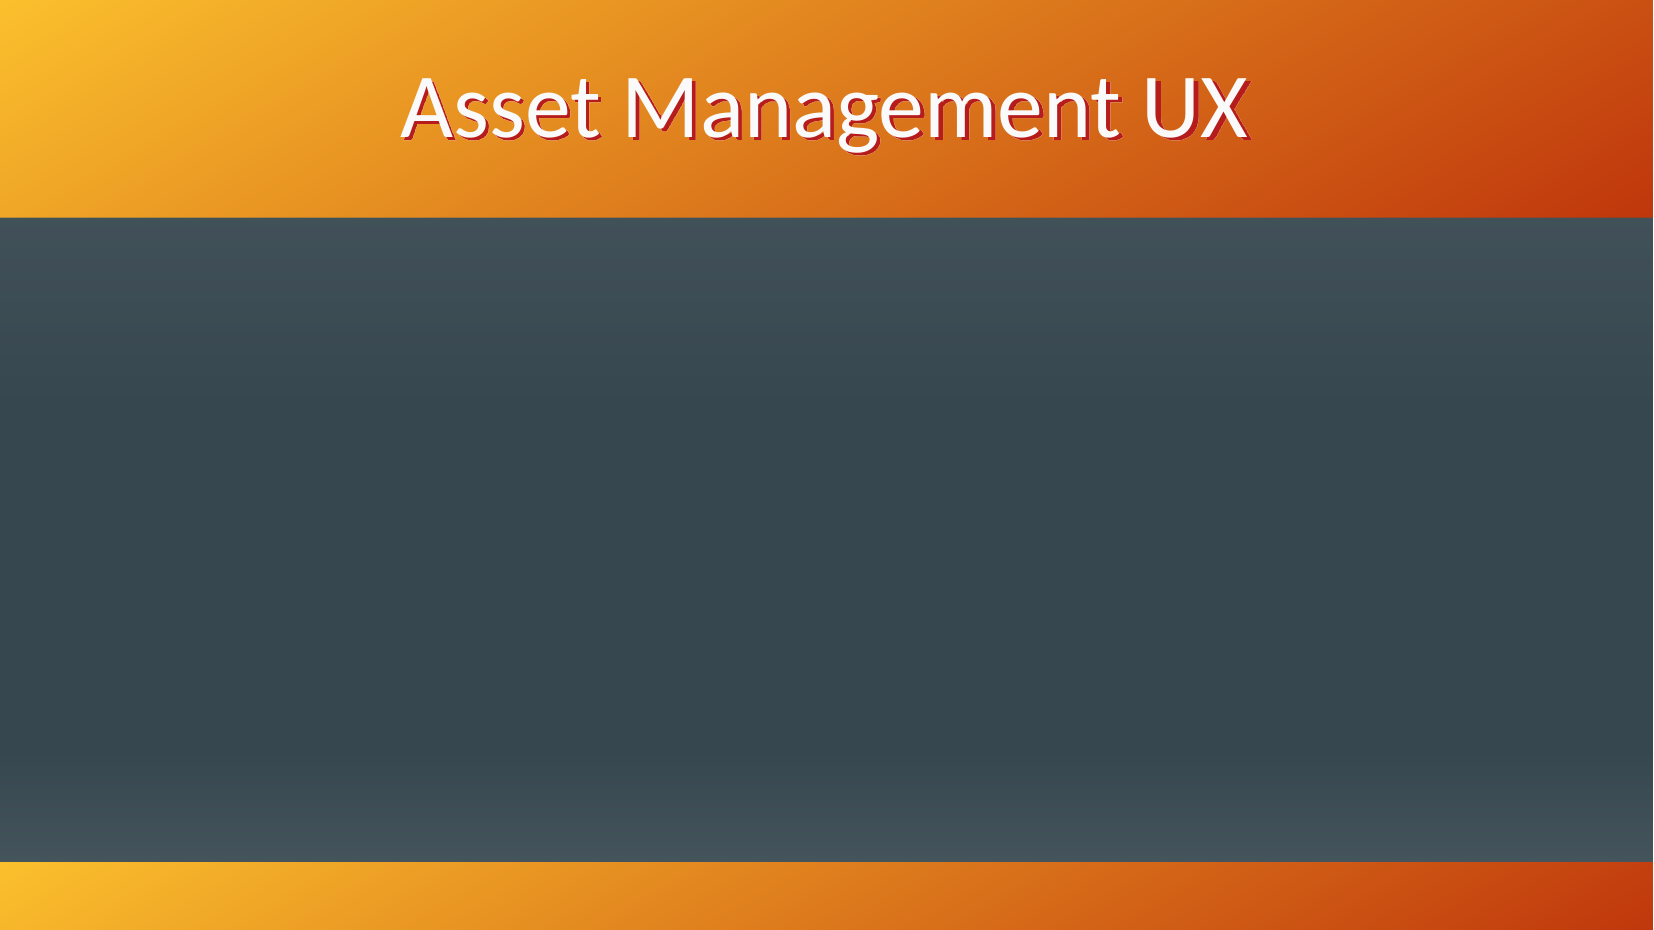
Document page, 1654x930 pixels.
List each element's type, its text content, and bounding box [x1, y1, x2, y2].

title Asset Management UX [74, 37, 1575, 193]
